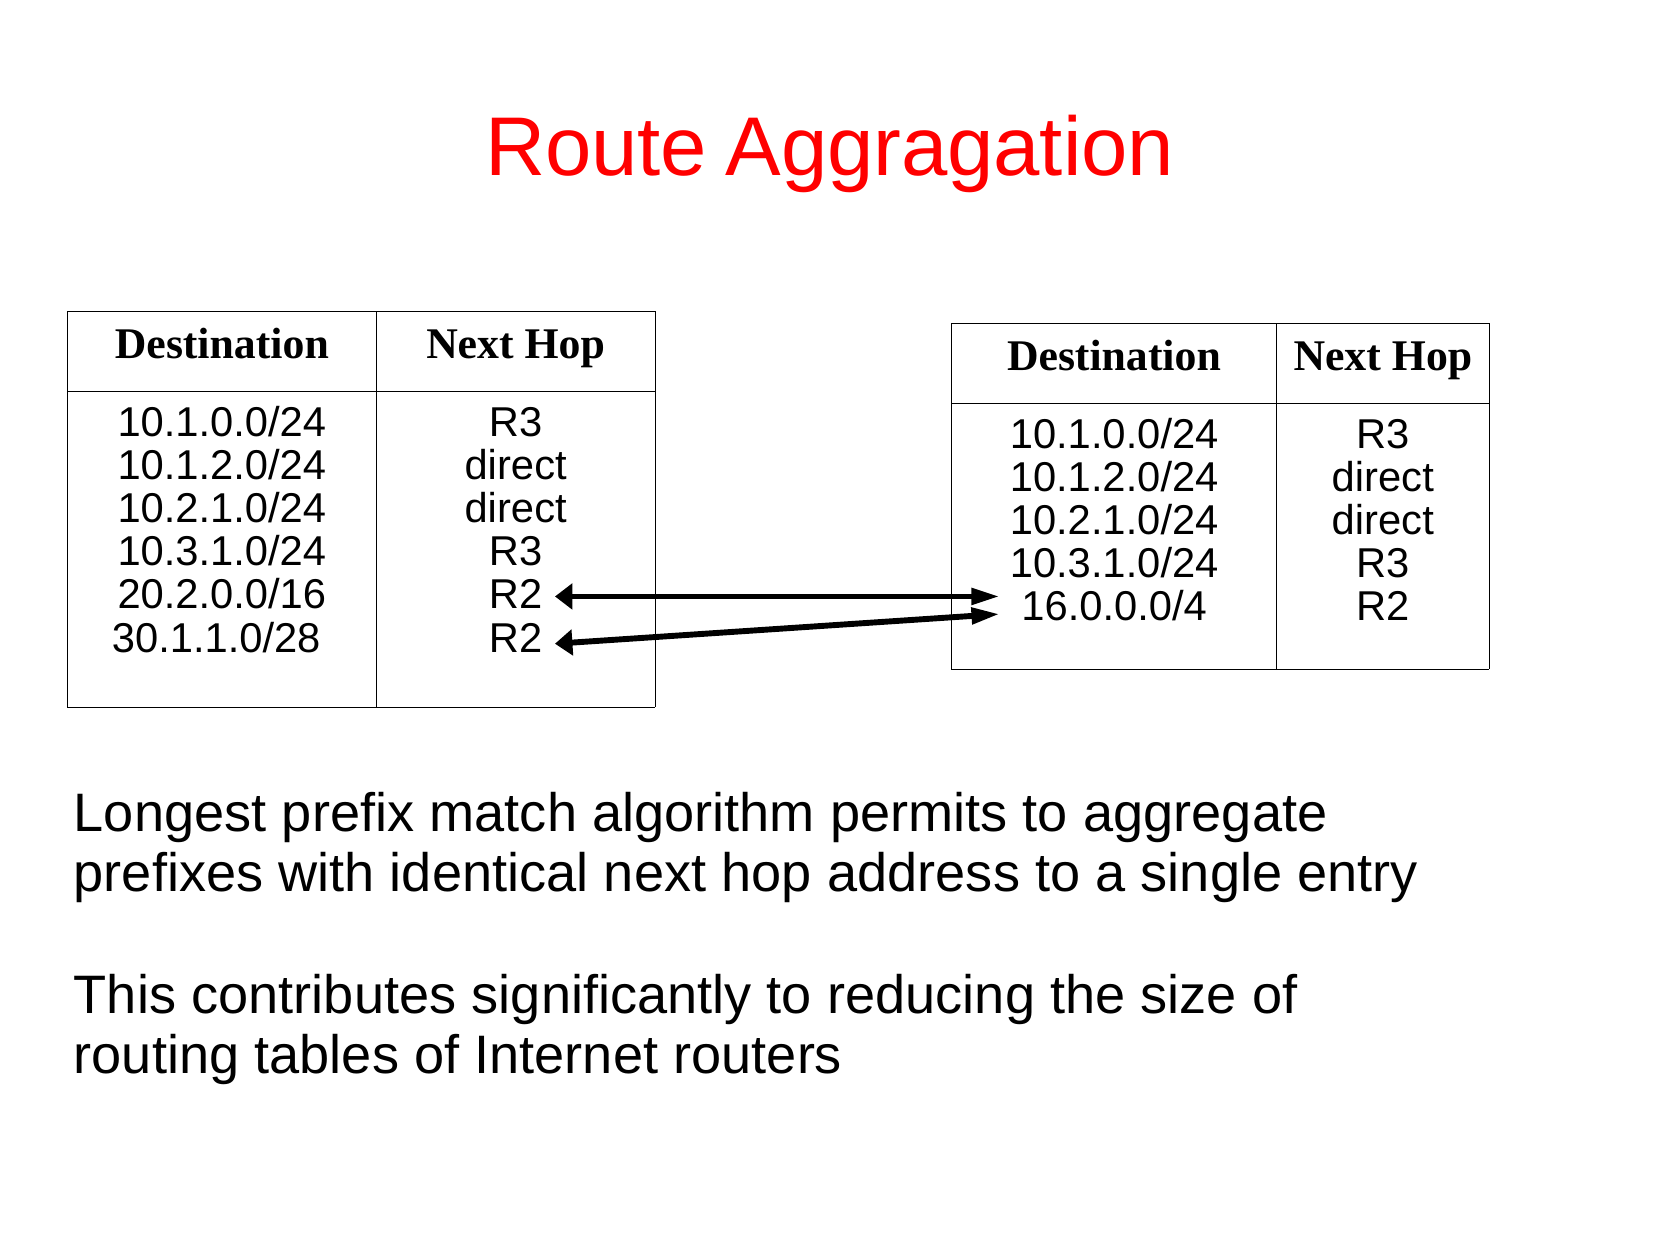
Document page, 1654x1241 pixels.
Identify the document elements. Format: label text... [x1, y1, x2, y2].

title Route Aggragation [17, 43, 1642, 251]
table_header Next Hop [1277, 324, 1489, 403]
table_cell R3 direct direct R3 R2 [1277, 404, 1489, 669]
table_header Next Hop [377, 312, 655, 391]
table_cell 10.1.0.0/24 10.1.2.0/24 10.2.1.0/24 10.3.1.0/24 16.0.0.0/4 [952, 404, 1276, 669]
table_cell 10.1.0.0/24 10.1.2.0/24 10.2.1.0/24 10.3.1.0/24 20.2.0.0/16 30.1.1.0/28 [68, 392, 376, 707]
table_cell R3 direct direct R3 R2 R2 [377, 392, 655, 707]
text_box Longest prefix match algorithm permits to aggregate prefixes with identical next hop address to a single entry This contributes significantly to reducing the size of routing tables of Internet routers [59, 775, 1477, 1094]
table_header Destination [68, 312, 376, 391]
table_header Destination [952, 324, 1276, 403]
